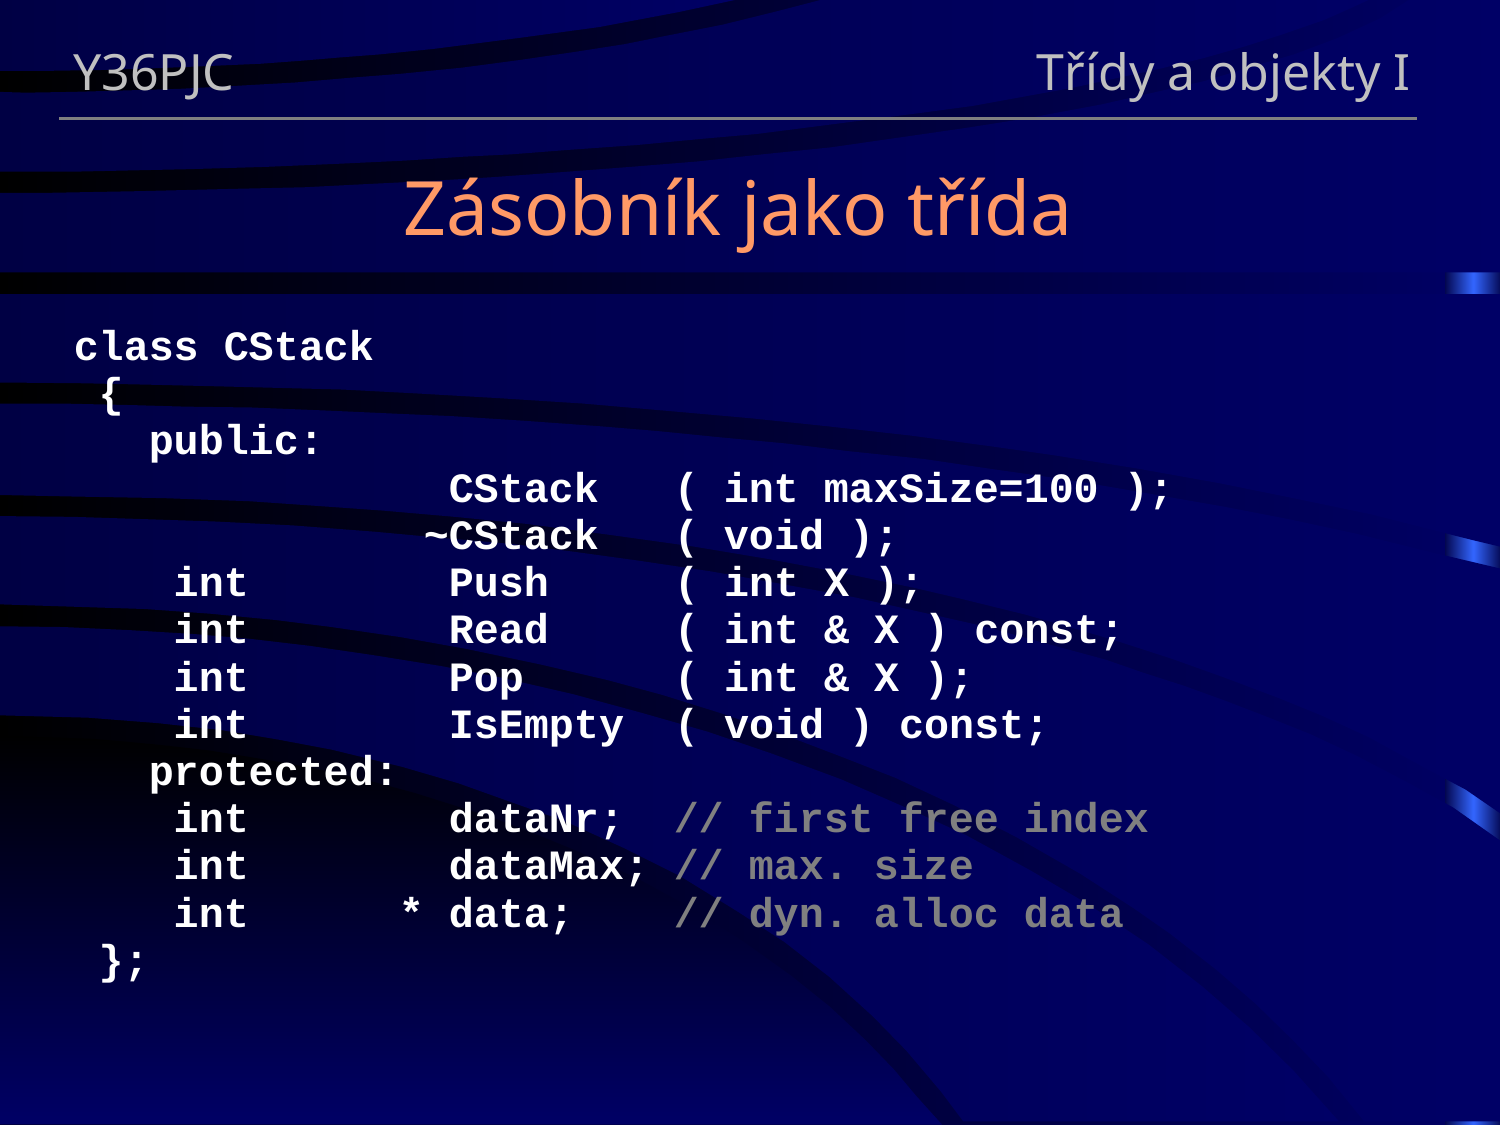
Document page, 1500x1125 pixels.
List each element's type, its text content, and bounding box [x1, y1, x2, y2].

text_box Zásobník jako třída class CStack { public: CStack ( int maxSize=100 ); ~CStack ( void ); int Push ( int X ); int Read ( int & X ) const; int Pop ( int & X ); int IsEmpty ( void ) const; protected: int dataNr; // first free index int dataMax; // max. size int * data; // dyn. alloc data }; [59, 147, 1418, 983]
text_box Y36PJC [59, 29, 251, 105]
text_box Třídy a objekty I [1021, 29, 1418, 105]
